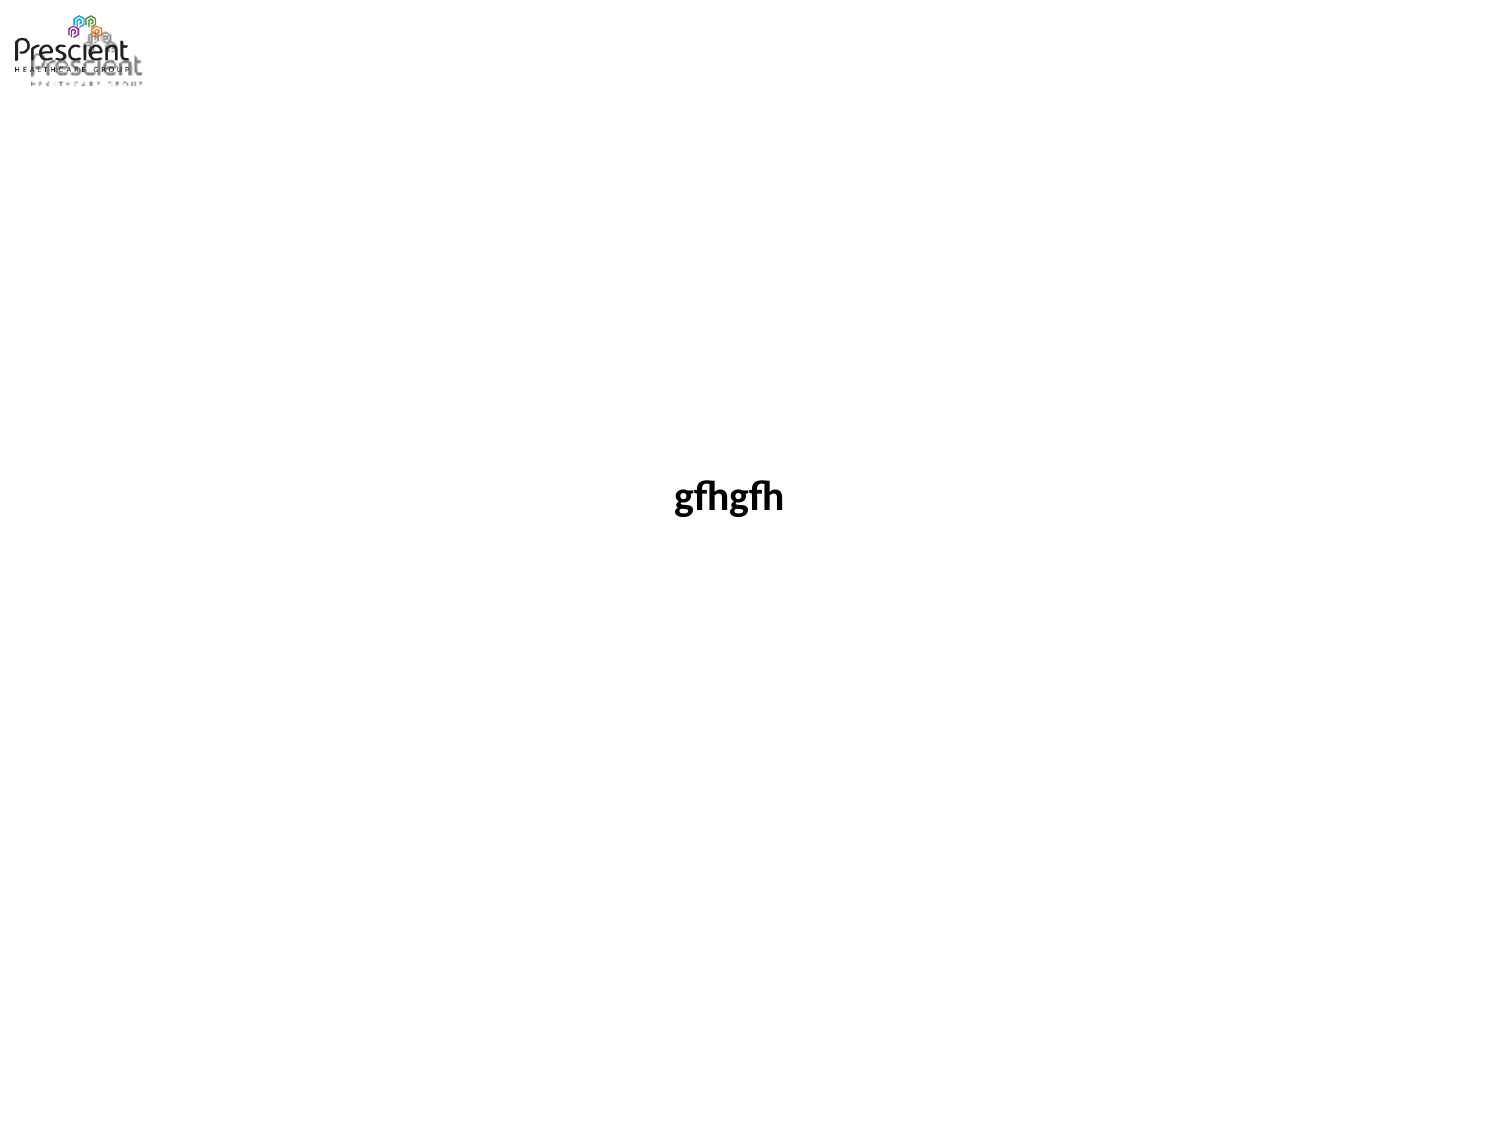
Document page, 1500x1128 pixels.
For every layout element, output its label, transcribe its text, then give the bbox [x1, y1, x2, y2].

picture [15, 15, 129, 72]
text_box gfhgfh [265, 468, 1204, 547]
